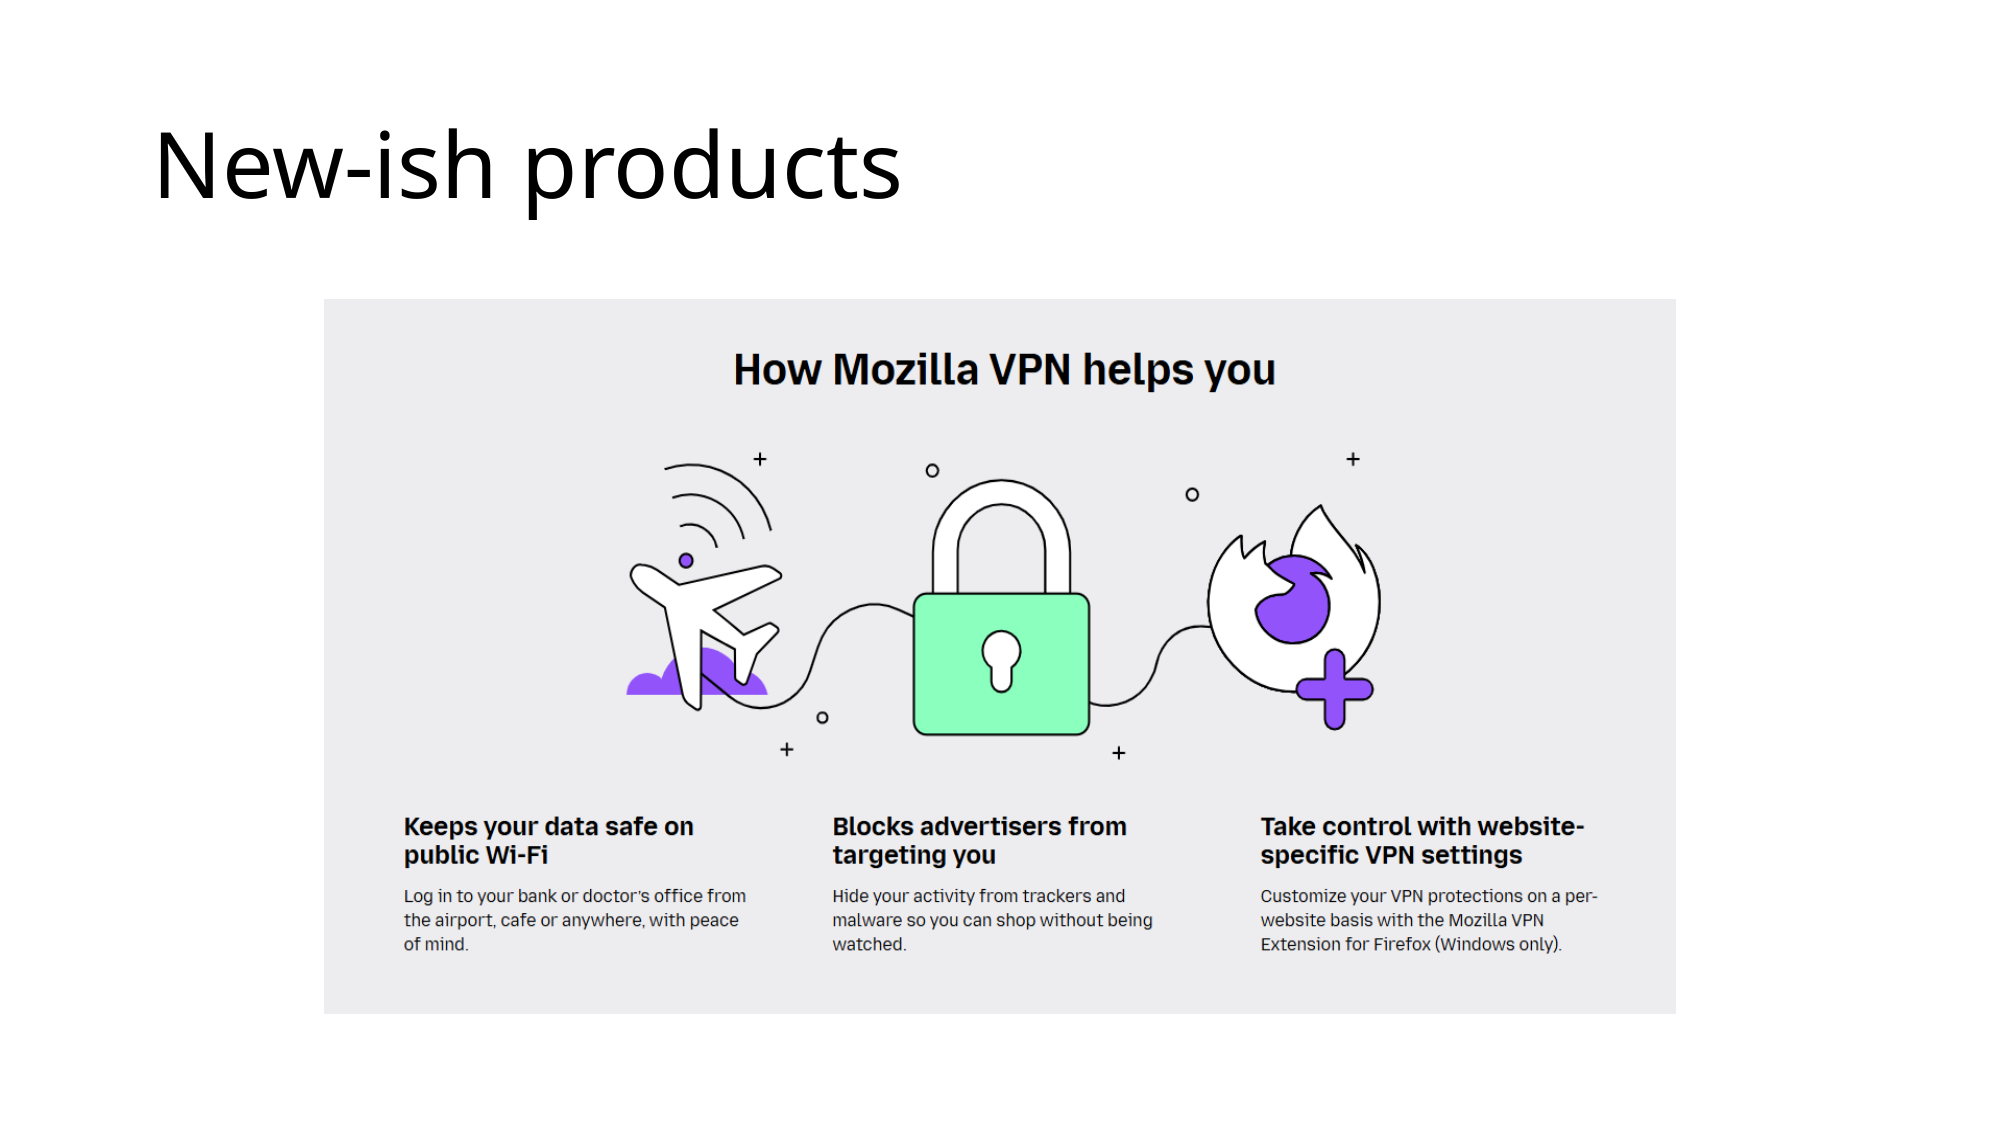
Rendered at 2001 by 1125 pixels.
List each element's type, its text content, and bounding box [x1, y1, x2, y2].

title New-ish products [137, 59, 1863, 278]
picture [324, 299, 1676, 1014]
